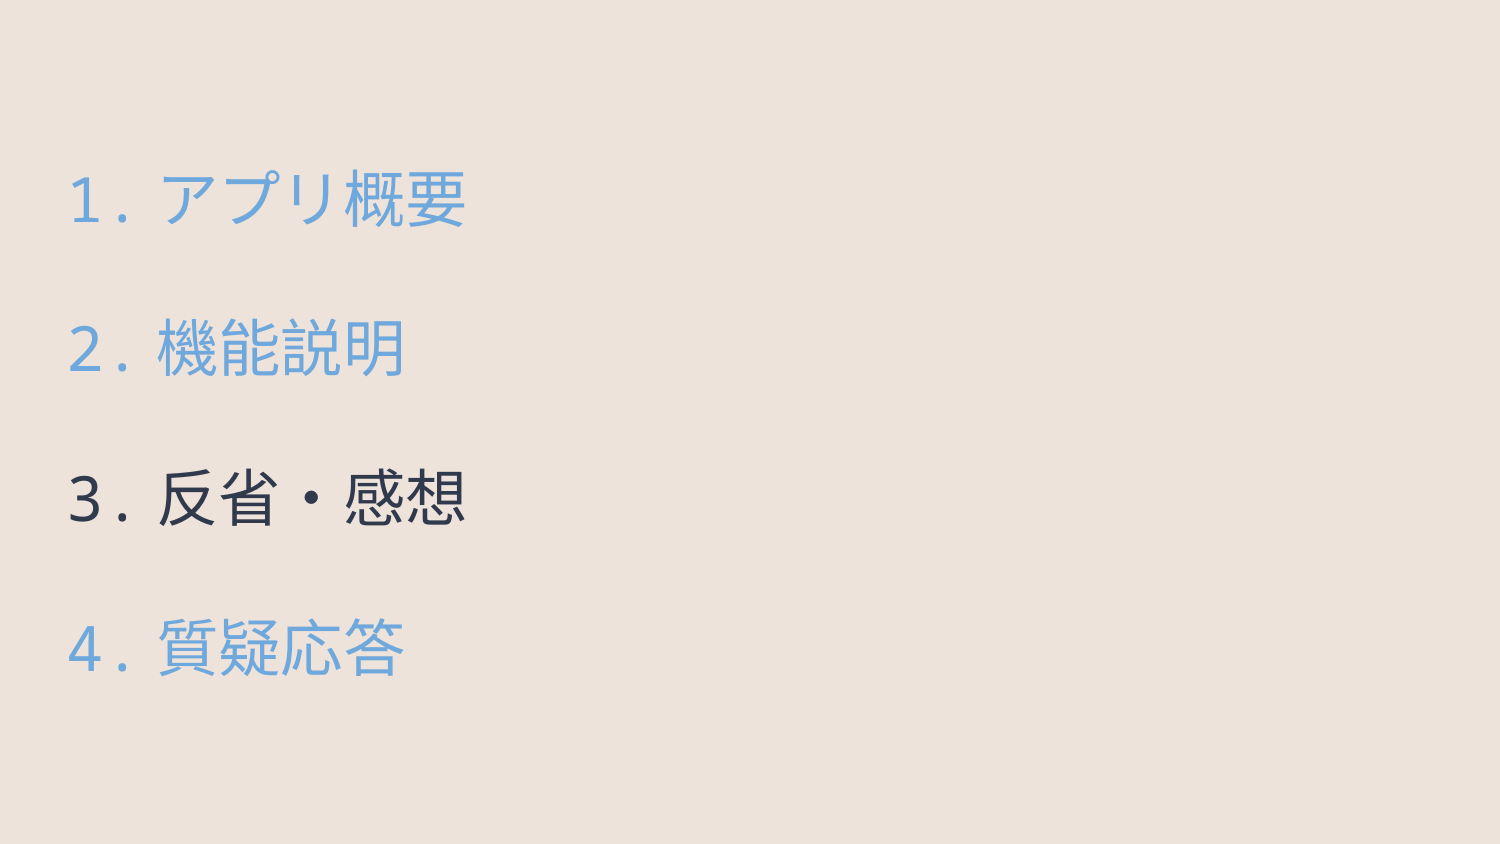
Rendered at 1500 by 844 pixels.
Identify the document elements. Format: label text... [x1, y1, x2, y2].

title 1.アプリ概要 2.機能説明 3.反省・感想 4.質疑応答 [51, 130, 1076, 713]
